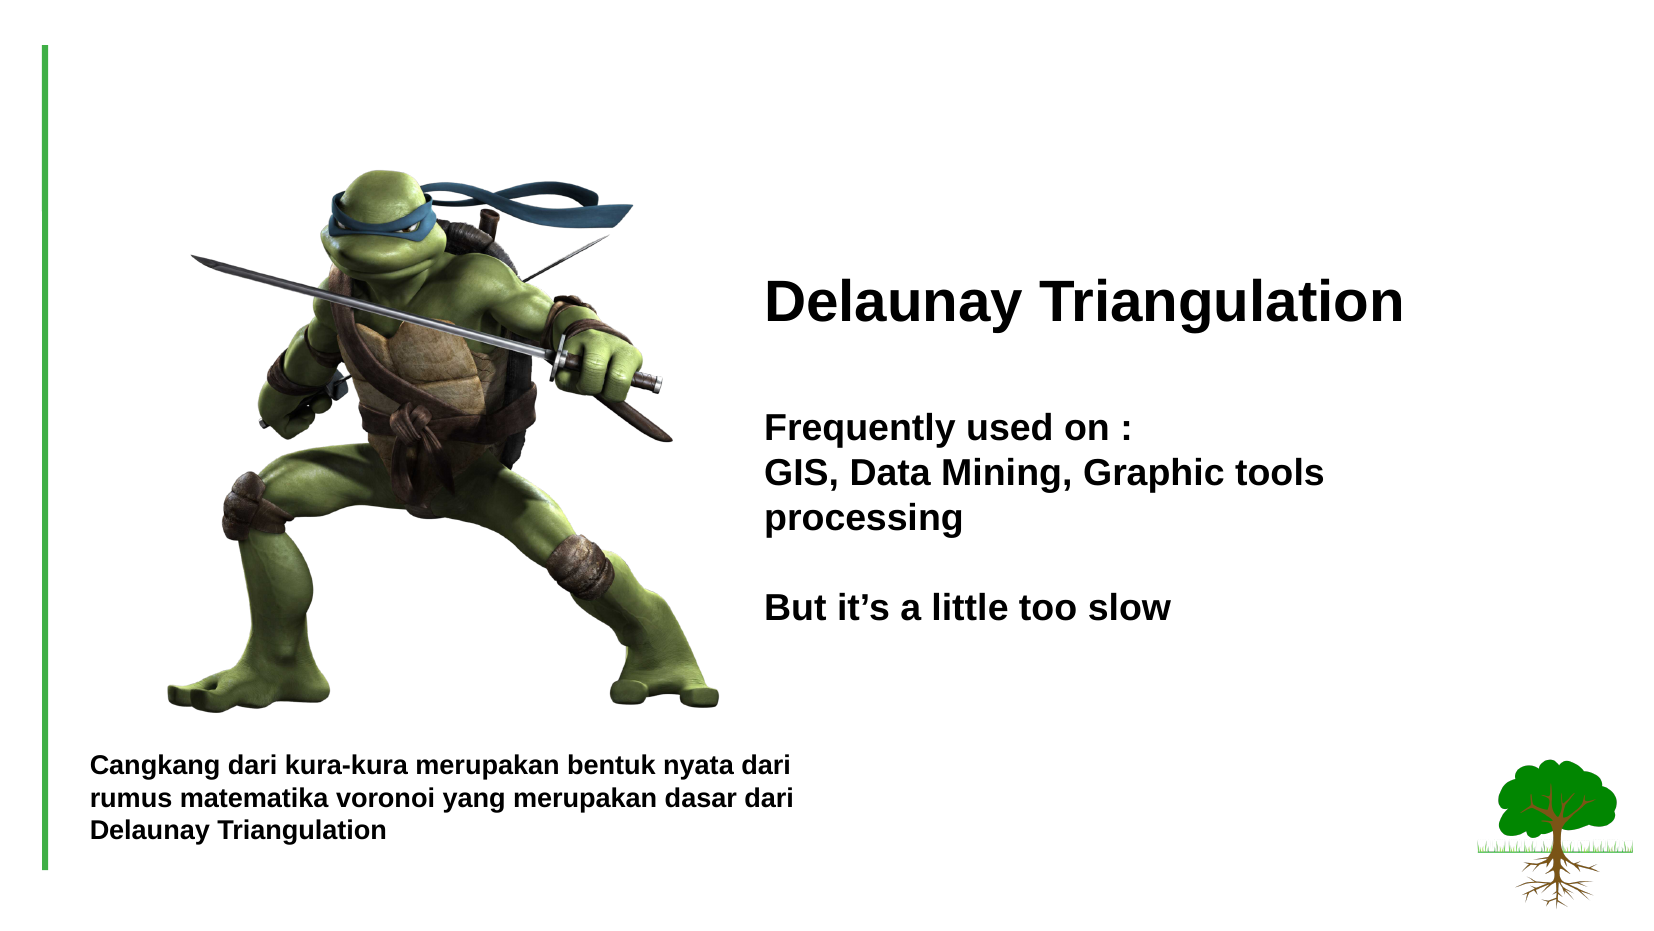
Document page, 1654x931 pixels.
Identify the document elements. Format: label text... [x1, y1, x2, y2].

picture [1470, 752, 1654, 925]
text_box Delaunay Triangulation Frequently used on : GIS, Data Mining, Graphic tools processing But it’s a little too slow [749, 255, 1530, 611]
text_box Cangkang dari kura-kura merupakan bentuk nyata dari rumus matematika voronoi yang merupakan dasar dari Delaunay Triangulation [74, 740, 855, 885]
picture [110, 138, 765, 740]
